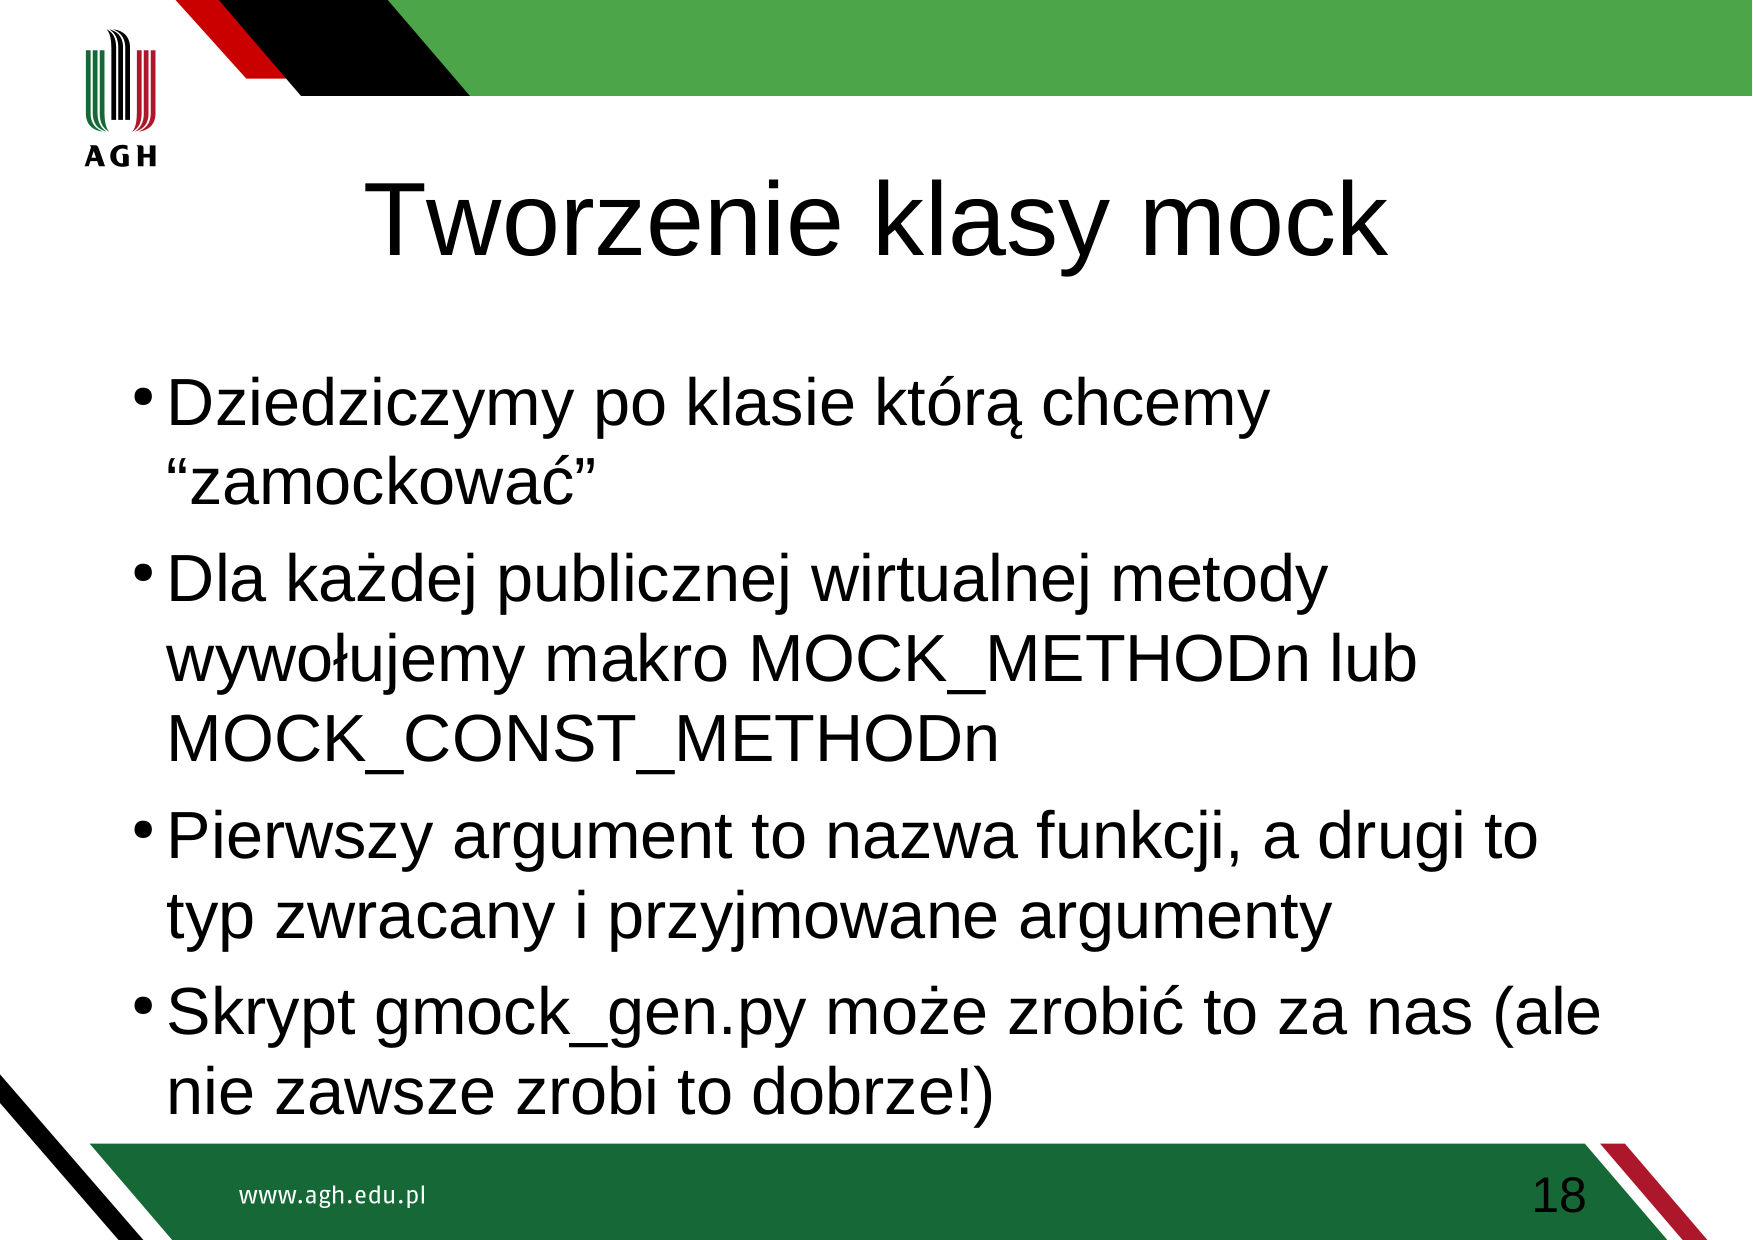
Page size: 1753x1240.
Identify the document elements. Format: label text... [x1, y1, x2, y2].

title Tworzenie klasy mock [131, 110, 1622, 317]
picture [0, 0, 1753, 1240]
subtitle Dziedziczymy po klasie którą chcemy “zamockować” Dla każdej publicznej wirtualnej metody wywołujemy makro MOCK_METHODn lub MOCK_CONST_METHODn Pierwszy argument to nazwa funkcji, a drugi to typ zwracany i przyjmowane argumenty Skrypt gmock_gen.py może zrobić to za nas (ale nie zawsze zrobi to dobrze!) [131, 358, 1622, 1128]
